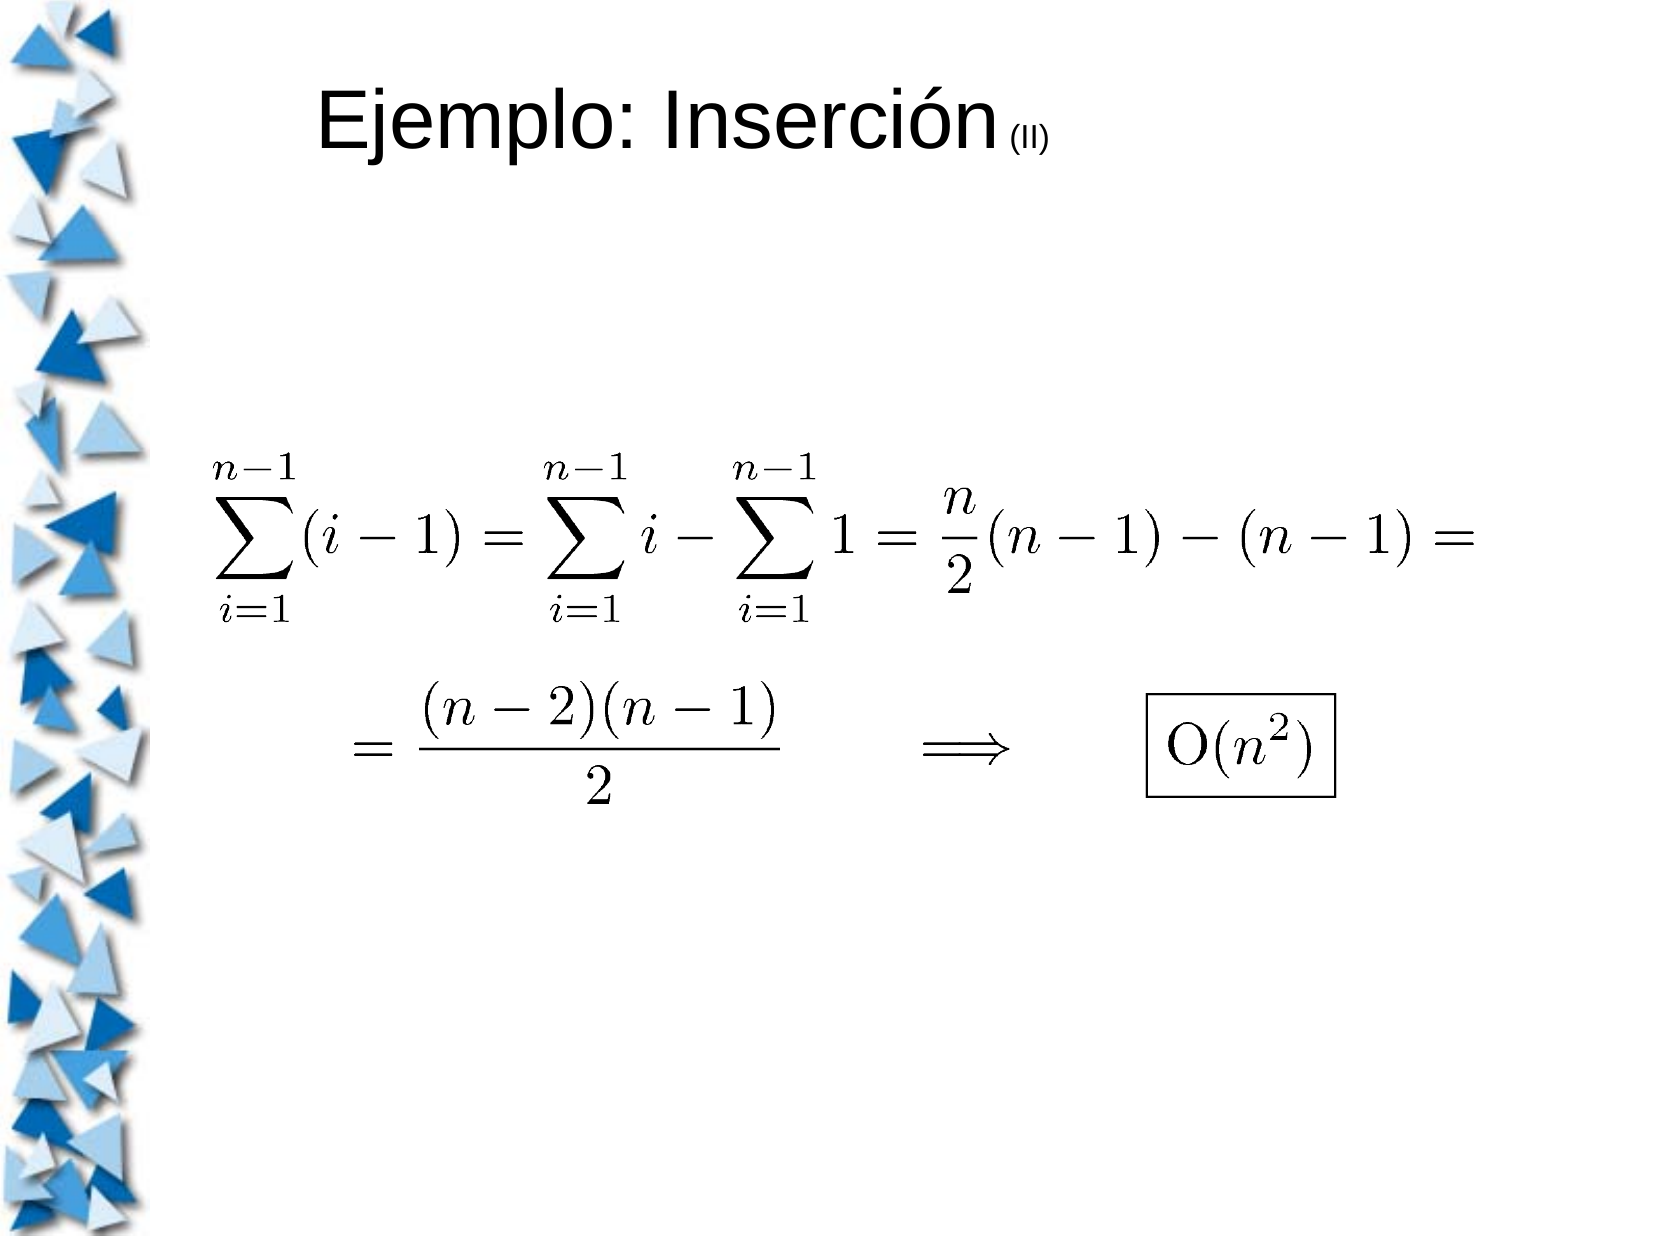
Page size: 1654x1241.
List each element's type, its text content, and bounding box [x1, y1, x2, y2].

picture [0, 0, 150, 1236]
picture [206, 449, 1484, 625]
picture [346, 672, 1344, 807]
title Ejemplo: Inserción (II) [315, 56, 1571, 185]
